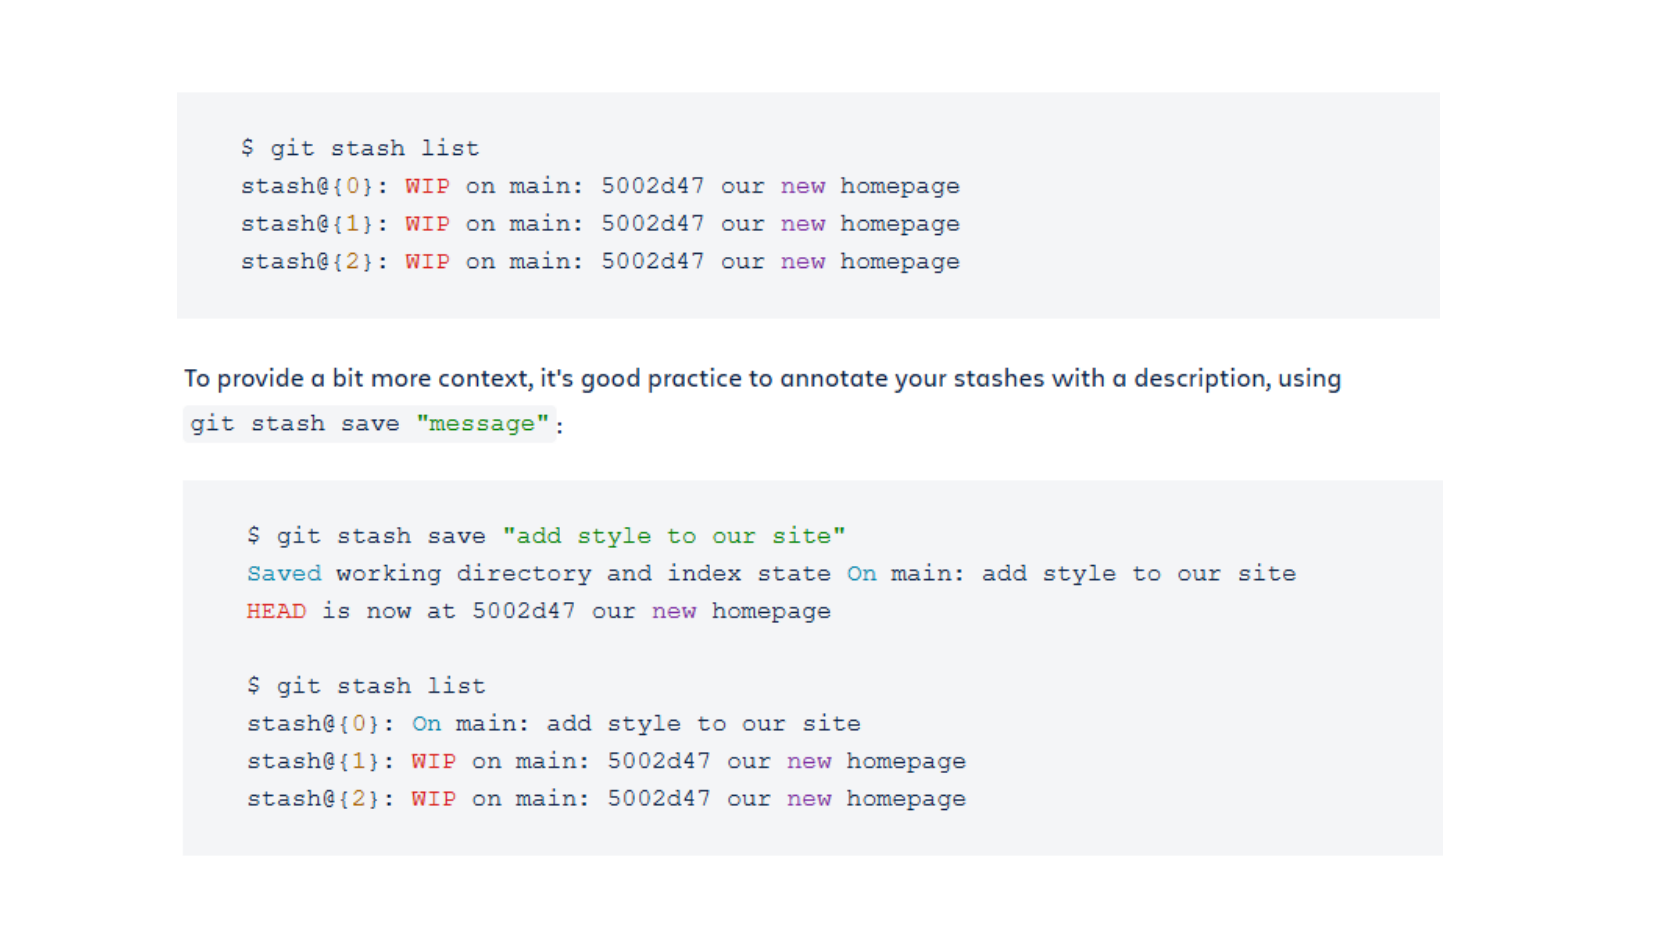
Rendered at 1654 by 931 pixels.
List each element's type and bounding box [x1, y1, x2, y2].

picture [177, 354, 1443, 860]
picture [177, 88, 1440, 322]
